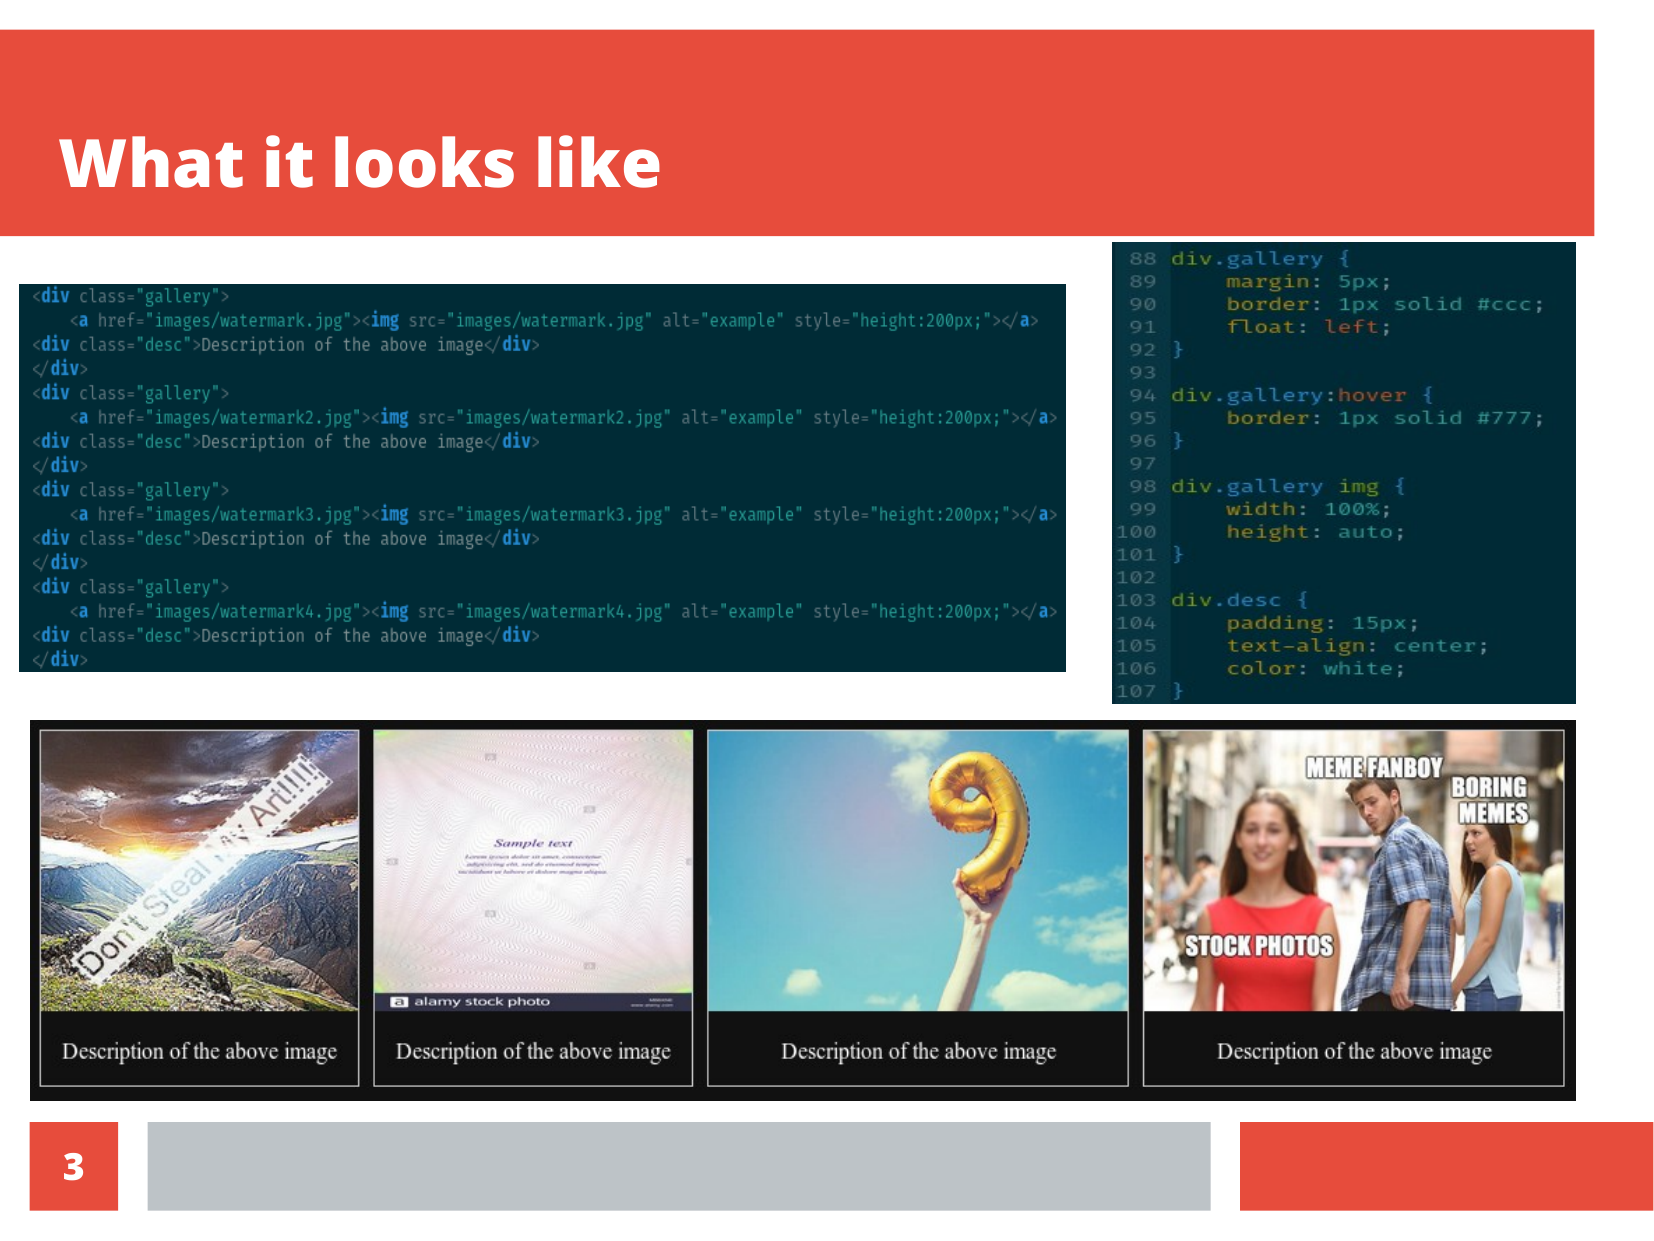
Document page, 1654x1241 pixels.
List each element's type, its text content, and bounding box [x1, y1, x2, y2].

picture [730, 414, 736, 423]
picture [862, 313, 868, 326]
picture [466, 437, 473, 452]
picture [523, 340, 530, 350]
picture [42, 578, 49, 593]
picture [193, 414, 200, 423]
picture [683, 610, 689, 617]
title What it looks like [59, 59, 1595, 207]
picture [768, 608, 775, 621]
picture [1322, 410, 1327, 424]
picture [109, 511, 115, 520]
picture [203, 414, 209, 423]
picture [80, 316, 87, 326]
picture [62, 461, 67, 472]
picture [62, 364, 67, 375]
picture [146, 531, 153, 544]
picture [1219, 495, 1312, 543]
picture [53, 534, 58, 544]
picture [241, 632, 247, 641]
picture [382, 341, 388, 350]
picture [90, 288, 96, 302]
picture [353, 531, 360, 544]
picture [382, 632, 388, 641]
picture [391, 337, 398, 350]
picture [53, 340, 58, 350]
picture [937, 314, 953, 326]
picture [400, 509, 407, 524]
picture [52, 554, 59, 568]
picture [250, 608, 257, 617]
picture [221, 511, 237, 520]
picture [514, 534, 519, 544]
picture [1257, 478, 1265, 492]
picture [81, 390, 86, 399]
picture [1228, 482, 1239, 496]
picture [447, 632, 458, 641]
picture [599, 608, 605, 617]
picture [157, 604, 161, 617]
picture [599, 511, 605, 520]
picture [184, 487, 190, 496]
picture [956, 317, 963, 330]
picture [504, 414, 511, 423]
picture [241, 315, 247, 326]
picture [269, 533, 274, 542]
picture [353, 628, 360, 641]
picture [900, 410, 904, 423]
picture [485, 316, 492, 330]
picture [80, 510, 87, 520]
picture [209, 438, 219, 447]
picture [1347, 628, 1355, 633]
picture [241, 535, 247, 544]
picture [815, 511, 821, 520]
picture [184, 316, 191, 331]
picture [128, 411, 133, 423]
picture [503, 627, 511, 641]
picture [53, 631, 58, 641]
picture [626, 316, 643, 329]
picture [42, 384, 49, 399]
picture [1542, 415, 1549, 433]
picture [561, 317, 585, 326]
picture [1270, 388, 1279, 401]
picture [458, 341, 463, 350]
picture [1175, 341, 1181, 358]
picture [447, 438, 458, 447]
picture [1164, 435, 1171, 442]
picture [175, 385, 181, 399]
picture [90, 482, 96, 496]
picture [551, 317, 557, 326]
picture [325, 410, 331, 427]
picture [288, 313, 303, 326]
picture [1300, 255, 1304, 265]
picture [156, 632, 162, 642]
picture [194, 584, 204, 593]
picture [561, 511, 567, 520]
picture [890, 608, 896, 617]
picture [1397, 478, 1403, 493]
picture [514, 437, 519, 447]
picture [175, 632, 181, 642]
picture [316, 317, 321, 330]
picture [156, 341, 162, 351]
picture [175, 438, 181, 448]
picture [175, 579, 181, 593]
picture [570, 608, 595, 617]
picture [99, 391, 105, 399]
picture [80, 607, 87, 617]
picture [164, 511, 181, 520]
picture [288, 507, 304, 520]
picture [447, 341, 458, 350]
picture [1021, 316, 1028, 326]
picture [297, 341, 303, 350]
picture [739, 608, 745, 617]
picture [391, 434, 398, 447]
picture [62, 437, 67, 447]
picture [975, 511, 982, 524]
picture [702, 509, 707, 518]
picture [495, 317, 501, 326]
picture [1175, 548, 1182, 563]
picture [241, 341, 247, 350]
picture [975, 608, 982, 621]
picture [372, 413, 378, 420]
picture [353, 434, 360, 447]
picture [269, 630, 274, 639]
picture [118, 414, 124, 423]
picture [1031, 316, 1037, 323]
picture [99, 440, 105, 447]
picture [466, 340, 473, 355]
picture [1313, 393, 1321, 405]
picture [363, 316, 369, 323]
picture [458, 632, 463, 641]
picture [779, 604, 783, 617]
picture [164, 414, 181, 423]
picture [209, 535, 219, 544]
picture [833, 317, 840, 326]
picture [260, 511, 284, 520]
picture [768, 317, 774, 326]
picture [749, 511, 765, 520]
picture [880, 507, 887, 520]
picture [882, 313, 886, 326]
picture [325, 317, 332, 330]
picture [513, 414, 520, 423]
picture [157, 507, 161, 520]
picture [62, 631, 67, 641]
picture [62, 558, 67, 569]
picture [1271, 250, 1278, 265]
picture [165, 385, 171, 399]
picture [419, 341, 426, 350]
picture [42, 336, 49, 350]
picture [402, 341, 407, 350]
picture [52, 651, 59, 665]
picture [636, 507, 641, 524]
picture [99, 410, 105, 423]
picture [71, 655, 78, 665]
picture [1228, 255, 1258, 270]
picture [420, 317, 426, 326]
picture [1228, 593, 1252, 606]
picture [475, 511, 491, 520]
picture [636, 410, 641, 427]
picture [184, 413, 191, 428]
picture [984, 511, 990, 520]
picture [504, 608, 511, 617]
picture [1268, 597, 1282, 608]
picture [495, 510, 502, 520]
picture [81, 438, 86, 447]
picture [241, 606, 247, 617]
picture [193, 511, 200, 520]
picture [768, 414, 775, 427]
picture [880, 604, 887, 617]
picture [62, 583, 68, 593]
picture [1393, 294, 1433, 311]
picture [513, 608, 520, 617]
picture [203, 488, 209, 500]
picture [466, 631, 473, 646]
picture [816, 318, 821, 328]
picture [306, 510, 313, 520]
picture [221, 608, 237, 617]
picture [62, 340, 67, 350]
picture [1257, 385, 1265, 402]
picture [109, 585, 115, 593]
picture [1224, 613, 1396, 683]
picture [231, 341, 237, 350]
picture [71, 461, 78, 471]
picture [645, 414, 652, 427]
picture [165, 288, 171, 302]
picture [259, 438, 266, 451]
picture [956, 508, 972, 520]
picture [222, 535, 228, 544]
picture [504, 511, 511, 520]
picture [62, 486, 68, 496]
picture [655, 510, 661, 520]
picture [209, 341, 219, 350]
picture [344, 533, 350, 543]
picture [523, 534, 530, 544]
picture [71, 558, 78, 568]
picture [146, 582, 154, 597]
picture [231, 438, 237, 447]
picture [288, 535, 294, 544]
picture [683, 513, 689, 520]
picture [1270, 479, 1279, 492]
picture [400, 606, 407, 621]
picture [617, 317, 623, 330]
picture [683, 416, 689, 423]
picture [1425, 387, 1430, 403]
picture [156, 438, 162, 448]
picture [335, 316, 342, 326]
picture [328, 337, 332, 350]
picture [551, 605, 557, 617]
picture [288, 438, 294, 447]
picture [1334, 477, 1385, 499]
picture [909, 315, 914, 324]
picture [824, 412, 830, 423]
picture [420, 608, 425, 617]
picture [90, 434, 94, 447]
picture [1302, 592, 1306, 608]
picture [90, 531, 94, 544]
picture [288, 341, 294, 350]
picture [1284, 483, 1294, 493]
picture [786, 608, 793, 617]
picture [475, 414, 491, 423]
picture [1410, 616, 1417, 632]
picture [81, 535, 86, 544]
picture [542, 314, 547, 324]
picture [363, 341, 369, 350]
picture [1331, 269, 1365, 293]
picture [1324, 386, 1410, 427]
picture [909, 507, 924, 520]
picture [1322, 297, 1390, 340]
picture [608, 507, 623, 520]
picture [570, 414, 595, 423]
picture [824, 509, 830, 520]
picture [222, 438, 228, 447]
picture [1112, 242, 1216, 704]
picture [1222, 266, 1335, 342]
picture [203, 629, 209, 641]
picture [702, 606, 707, 615]
picture [241, 438, 247, 447]
picture [570, 511, 595, 520]
picture [466, 534, 473, 549]
picture [71, 316, 77, 323]
picture [1257, 252, 1262, 264]
picture [890, 511, 896, 520]
picture [1392, 406, 1464, 425]
picture [184, 607, 191, 622]
picture [768, 511, 775, 524]
picture [53, 437, 58, 447]
picture [928, 606, 933, 617]
picture [531, 511, 548, 520]
picture [260, 414, 284, 423]
picture [209, 632, 219, 641]
picture [522, 317, 537, 326]
picture [363, 510, 369, 517]
picture [90, 385, 96, 399]
picture [749, 608, 765, 617]
picture [288, 632, 294, 641]
picture [523, 631, 530, 641]
picture [1308, 246, 1319, 252]
picture [410, 317, 416, 325]
picture [344, 436, 350, 446]
picture [109, 294, 115, 302]
picture [476, 341, 482, 350]
picture [984, 608, 990, 617]
picture [702, 412, 707, 421]
picture [146, 337, 153, 350]
picture [391, 531, 398, 544]
picture [1378, 527, 1403, 540]
picture [99, 313, 105, 326]
picture [402, 535, 407, 544]
picture [645, 511, 652, 524]
picture [260, 317, 284, 326]
picture [109, 391, 115, 399]
picture [165, 579, 171, 593]
picture [62, 292, 68, 302]
picture [328, 531, 332, 544]
picture [531, 608, 548, 617]
picture [561, 608, 567, 617]
picture [175, 482, 181, 496]
picture [1283, 392, 1294, 401]
picture [157, 313, 161, 326]
picture [503, 433, 511, 447]
picture [1286, 636, 1292, 643]
picture [71, 607, 77, 614]
picture [419, 535, 426, 544]
picture [900, 507, 904, 520]
picture [52, 360, 59, 374]
picture [532, 319, 538, 326]
picture [222, 341, 228, 350]
picture [193, 608, 200, 617]
picture [1190, 274, 1211, 280]
picture [1186, 371, 1191, 379]
picture [203, 391, 209, 403]
picture [402, 632, 407, 641]
picture [222, 632, 228, 641]
picture [328, 434, 332, 447]
picture [184, 390, 190, 399]
picture [99, 537, 105, 544]
picture [184, 584, 190, 593]
picture [928, 509, 933, 520]
picture [99, 634, 105, 641]
picture [71, 510, 77, 517]
picture [909, 604, 924, 617]
picture [1394, 639, 1476, 653]
picture [297, 438, 303, 447]
picture [711, 317, 718, 326]
picture [655, 413, 661, 423]
picture [156, 293, 162, 302]
picture [495, 607, 502, 617]
picture [1176, 683, 1180, 699]
picture [514, 340, 519, 350]
picture [599, 414, 605, 423]
picture [53, 292, 58, 302]
picture [815, 414, 821, 423]
picture [475, 608, 491, 617]
picture [260, 608, 284, 617]
picture [344, 630, 350, 640]
picture [194, 293, 204, 302]
picture [589, 313, 604, 326]
picture [221, 317, 237, 326]
picture [402, 438, 407, 447]
picture [203, 608, 209, 617]
picture [495, 413, 502, 423]
picture [561, 414, 567, 423]
picture [372, 607, 378, 614]
picture [928, 314, 934, 326]
picture [900, 604, 904, 617]
picture [438, 414, 444, 423]
picture [513, 511, 520, 520]
picture [90, 579, 96, 593]
picture [118, 511, 124, 520]
picture [157, 410, 161, 423]
picture [1307, 254, 1322, 268]
picture [297, 535, 303, 544]
picture [353, 337, 360, 350]
picture [118, 608, 124, 617]
picture [1282, 255, 1295, 264]
picture [419, 438, 426, 447]
picture [382, 607, 398, 617]
picture [325, 507, 331, 524]
picture [194, 487, 204, 496]
picture [382, 510, 398, 520]
picture [429, 511, 435, 520]
picture [156, 390, 162, 399]
picture [42, 287, 49, 302]
picture [786, 511, 793, 520]
picture [288, 410, 303, 423]
picture [99, 294, 105, 302]
picture [514, 631, 519, 641]
picture [551, 411, 557, 423]
picture [99, 488, 105, 496]
picture [81, 341, 86, 350]
picture [164, 317, 181, 326]
picture [118, 487, 124, 496]
picture [328, 628, 332, 641]
picture [1040, 607, 1047, 617]
picture [664, 319, 670, 326]
picture [81, 584, 86, 593]
picture [381, 315, 398, 330]
picture [739, 511, 745, 520]
picture [457, 317, 462, 326]
picture [156, 535, 162, 545]
picture [956, 411, 972, 423]
picture [42, 530, 49, 544]
picture [1475, 298, 1534, 313]
picture [90, 628, 94, 641]
picture [655, 607, 661, 617]
picture [156, 487, 162, 496]
picture [42, 433, 49, 447]
picture [62, 389, 68, 399]
picture [175, 535, 181, 545]
picture [193, 317, 200, 326]
picture [118, 317, 124, 326]
picture [259, 632, 266, 645]
picture [890, 313, 905, 331]
picture [1477, 409, 1530, 426]
picture [231, 535, 237, 544]
picture [52, 457, 59, 471]
picture [109, 608, 115, 617]
picture [53, 583, 58, 593]
picture [164, 608, 181, 617]
picture [109, 317, 115, 326]
picture [1242, 482, 1252, 493]
picture [458, 438, 463, 447]
picture [476, 632, 482, 641]
picture [175, 341, 181, 351]
picture [335, 413, 351, 428]
picture [118, 584, 124, 593]
picture [956, 605, 972, 617]
picture [984, 414, 990, 423]
picture [975, 414, 982, 427]
picture [194, 390, 204, 399]
picture [42, 481, 49, 496]
picture [269, 436, 274, 445]
picture [1366, 277, 1389, 291]
picture [786, 414, 793, 423]
picture [175, 288, 181, 302]
picture [231, 632, 237, 641]
picture [99, 585, 105, 593]
picture [1050, 607, 1056, 614]
picture [420, 414, 425, 423]
picture [465, 317, 482, 326]
picture [81, 632, 86, 641]
picture [880, 410, 887, 423]
picture [1241, 392, 1252, 404]
picture [165, 482, 171, 496]
picture [71, 413, 77, 420]
picture [749, 414, 765, 423]
picture [259, 341, 266, 354]
picture [1326, 500, 1388, 517]
picture [53, 389, 58, 399]
picture [382, 438, 388, 447]
picture [203, 338, 209, 350]
picture [297, 632, 303, 641]
picture [965, 317, 971, 326]
picture [382, 413, 398, 423]
picture [344, 339, 350, 349]
picture [504, 317, 510, 326]
picture [363, 438, 369, 447]
picture [608, 604, 614, 617]
picture [146, 388, 154, 403]
picture [683, 315, 688, 324]
picture [890, 414, 896, 423]
picture [730, 317, 756, 330]
picture [221, 414, 237, 423]
picture [250, 317, 257, 326]
picture [373, 316, 378, 326]
picture [99, 507, 105, 520]
picture [779, 410, 783, 423]
picture [730, 608, 736, 617]
picture [146, 434, 153, 447]
picture [429, 608, 435, 617]
picture [1050, 510, 1056, 517]
picture [363, 413, 369, 420]
picture [503, 336, 511, 350]
picture [824, 606, 830, 617]
picture [90, 337, 94, 350]
picture [363, 632, 369, 641]
picture [156, 584, 162, 593]
picture [1003, 316, 1009, 323]
picture [109, 414, 115, 423]
picture [118, 390, 124, 399]
picture [146, 291, 154, 306]
picture [429, 414, 435, 423]
picture [871, 317, 878, 326]
picture [382, 535, 388, 544]
picture [53, 486, 58, 496]
picture [109, 488, 115, 496]
picture [30, 720, 1576, 1101]
picture [62, 655, 67, 666]
picture [438, 511, 444, 520]
picture [259, 535, 266, 548]
picture [80, 413, 87, 423]
picture [184, 510, 191, 525]
picture [1337, 526, 1377, 539]
picture [503, 530, 511, 544]
picture [372, 510, 378, 517]
picture [730, 511, 736, 520]
picture [128, 508, 133, 520]
picture [1263, 377, 1267, 390]
picture [1311, 483, 1321, 496]
picture [721, 317, 727, 326]
picture [128, 605, 133, 617]
picture [1297, 392, 1314, 404]
picture [608, 410, 614, 423]
picture [852, 608, 858, 617]
picture [852, 511, 858, 520]
picture [909, 410, 924, 423]
picture [1299, 483, 1304, 493]
picture [400, 412, 407, 427]
picture [429, 317, 435, 326]
picture [928, 412, 933, 423]
picture [81, 487, 86, 496]
picture [99, 604, 105, 617]
picture [250, 511, 257, 520]
picture [458, 535, 463, 544]
picture [184, 293, 190, 302]
picture [241, 509, 247, 520]
picture [1315, 522, 1325, 531]
picture [1536, 420, 1541, 428]
picture [118, 293, 124, 302]
picture [325, 604, 331, 621]
picture [391, 628, 398, 641]
picture [203, 435, 209, 447]
picture [852, 414, 858, 423]
picture [203, 511, 209, 520]
picture [335, 510, 351, 525]
picture [1227, 339, 1232, 347]
picture [476, 438, 482, 447]
picture [269, 339, 274, 348]
picture [1222, 391, 1318, 430]
picture [1257, 596, 1266, 606]
picture [1163, 335, 1170, 366]
picture [99, 343, 105, 350]
picture [645, 608, 652, 621]
picture [1353, 616, 1408, 633]
picture [1040, 510, 1047, 520]
picture [438, 608, 444, 617]
picture [523, 437, 530, 447]
picture [1435, 296, 1466, 314]
picture [42, 627, 49, 641]
picture [636, 604, 641, 621]
picture [363, 607, 369, 614]
picture [71, 364, 78, 374]
picture [128, 314, 133, 326]
picture [81, 293, 86, 302]
picture [815, 608, 821, 617]
picture [476, 535, 482, 544]
picture [420, 511, 425, 520]
picture [419, 632, 426, 641]
picture [447, 535, 458, 544]
picture [551, 508, 557, 520]
picture [363, 535, 369, 544]
picture [146, 485, 154, 500]
picture [739, 414, 745, 423]
picture [1040, 413, 1047, 423]
picture [1341, 250, 1347, 267]
picture [779, 507, 783, 520]
picture [203, 294, 209, 306]
picture [62, 534, 67, 544]
picture [288, 604, 303, 617]
picture [203, 317, 209, 326]
picture [203, 585, 209, 597]
picture [826, 313, 830, 326]
picture [1176, 433, 1181, 449]
picture [203, 532, 209, 544]
picture [146, 628, 153, 641]
picture [335, 607, 351, 622]
picture [250, 414, 257, 423]
picture [1050, 413, 1056, 420]
picture [241, 412, 247, 423]
picture [531, 414, 548, 423]
